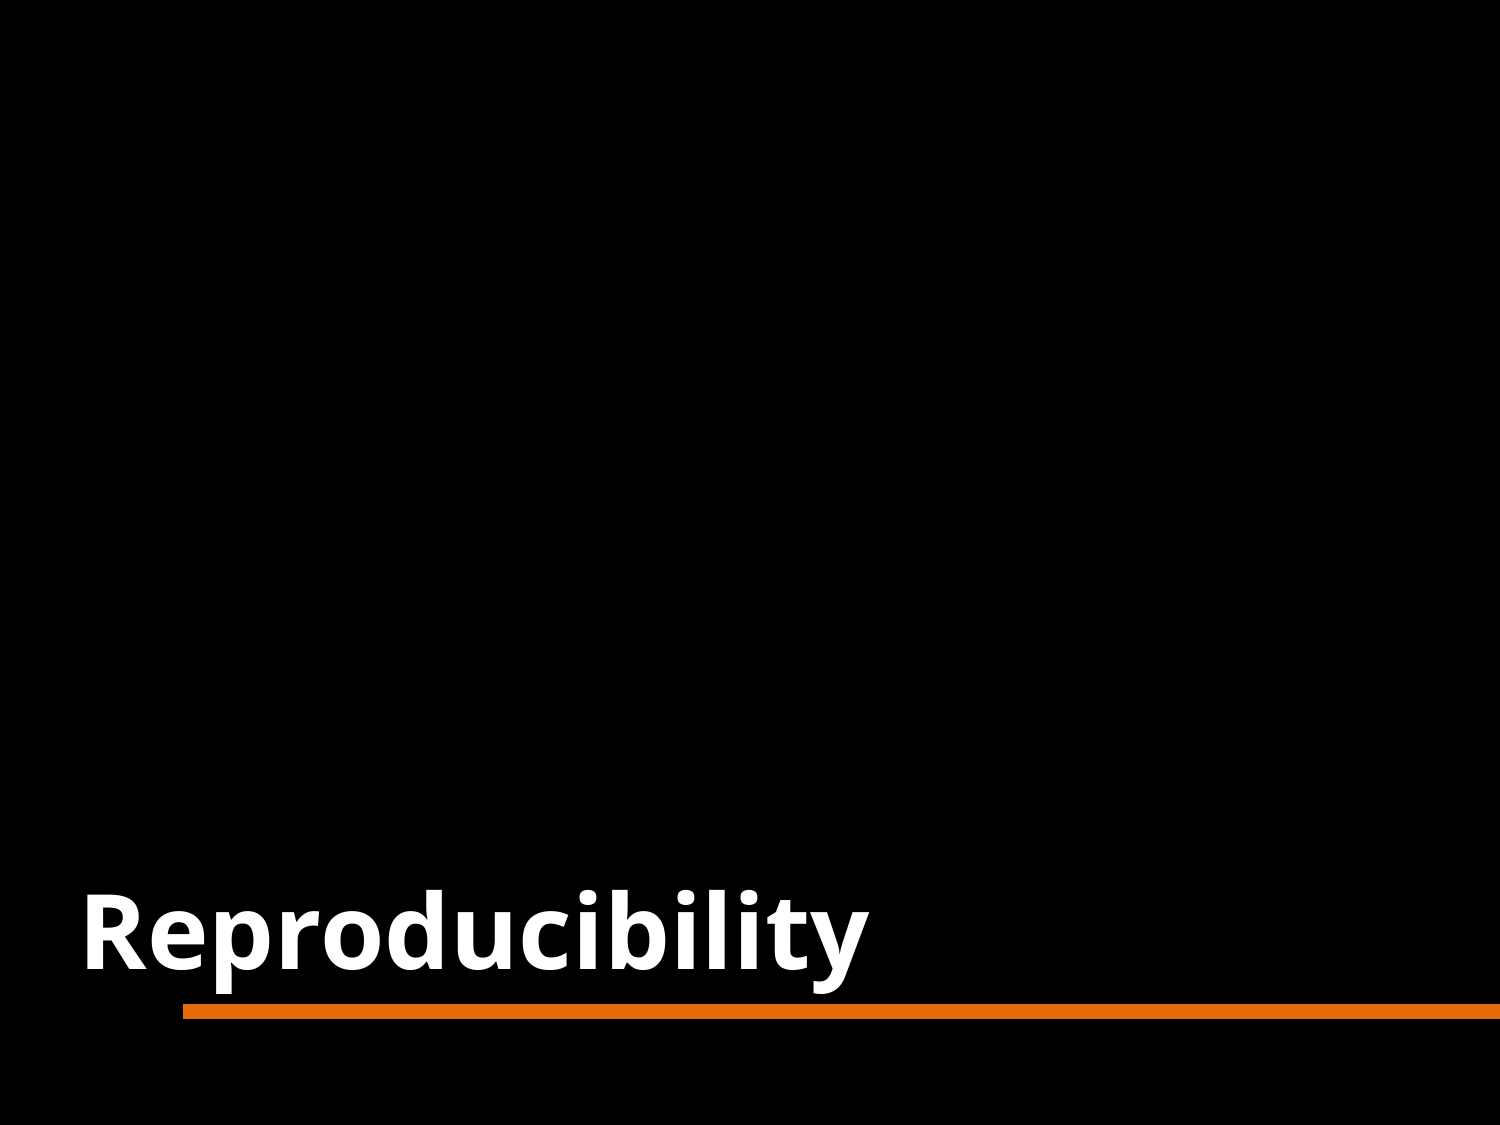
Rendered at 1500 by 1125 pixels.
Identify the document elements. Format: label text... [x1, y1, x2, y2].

text_box Reproducibility [63, 858, 1483, 1000]
